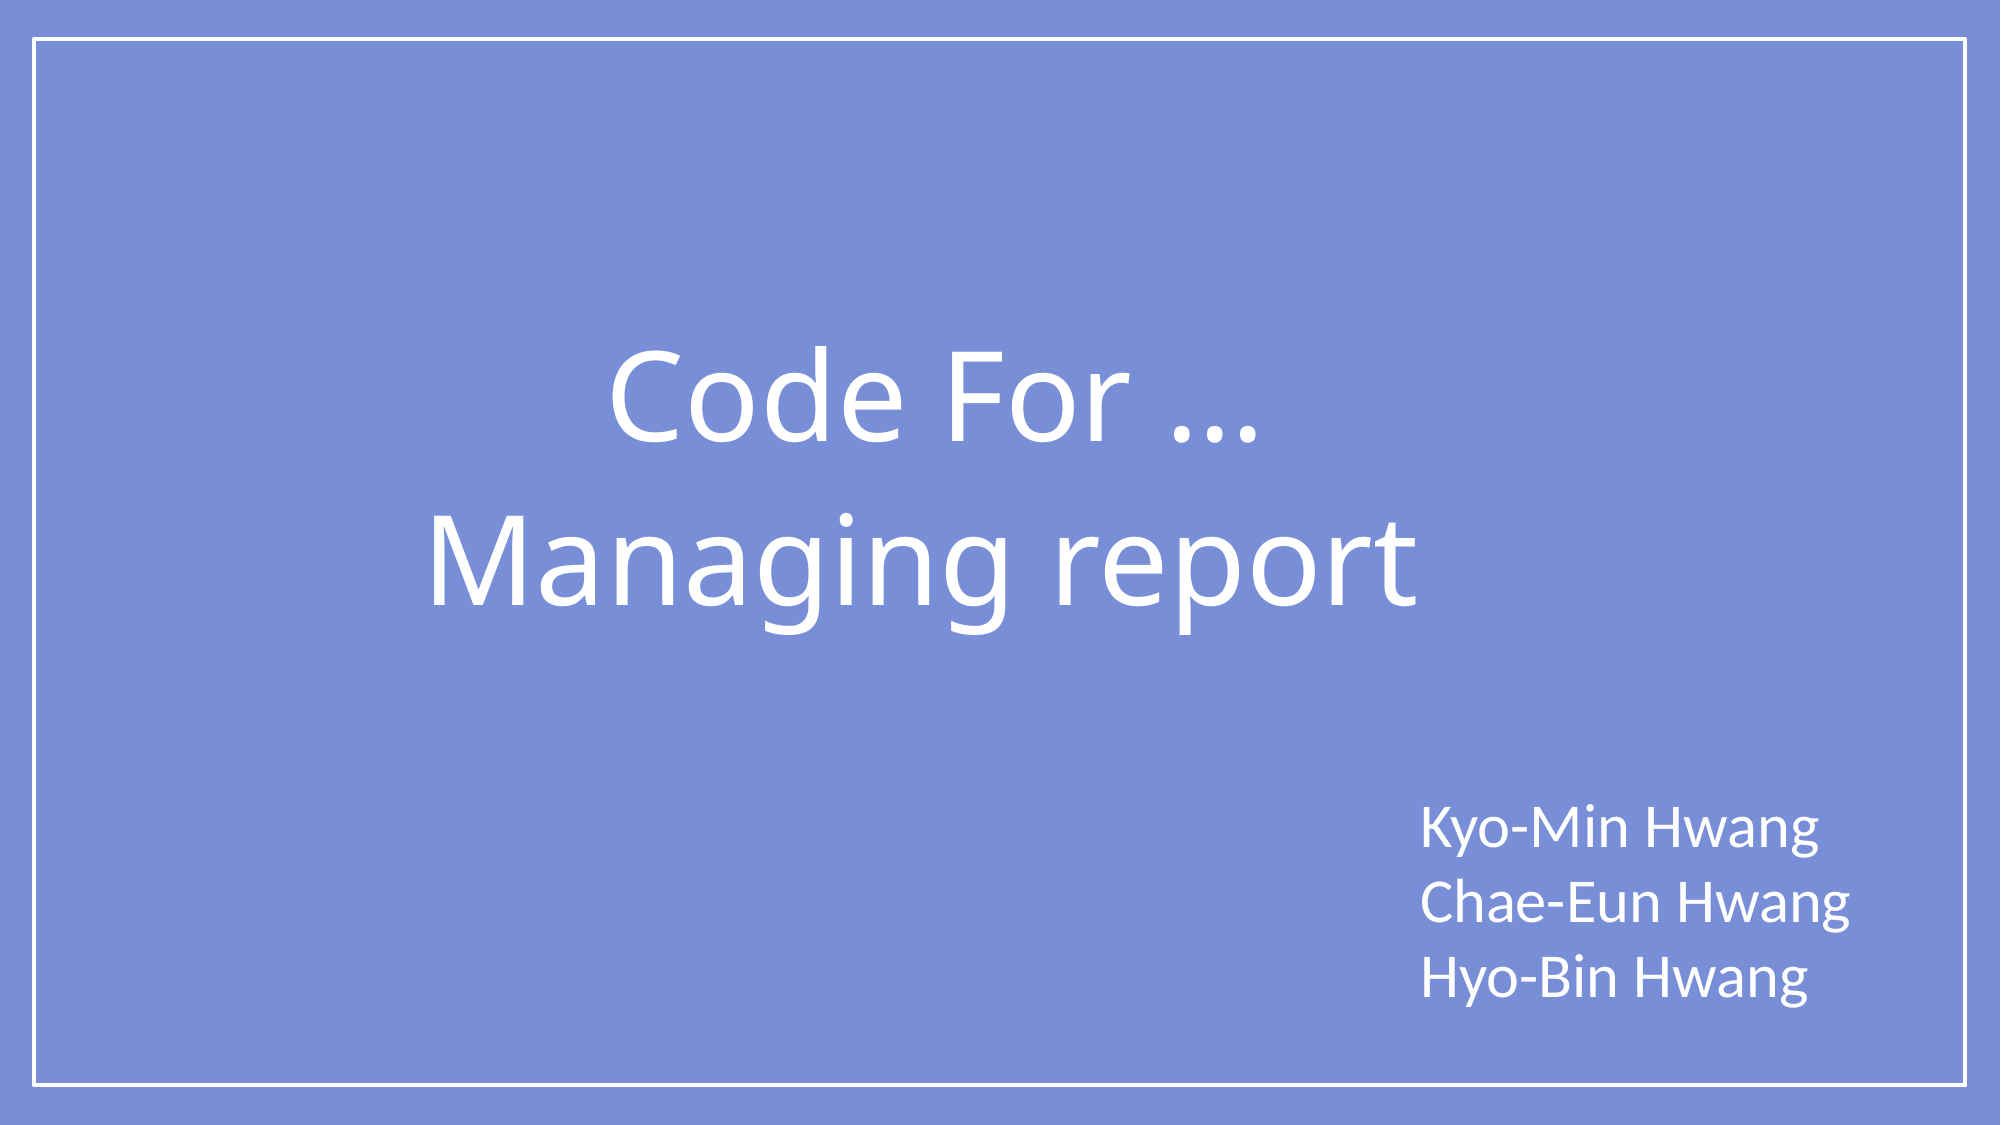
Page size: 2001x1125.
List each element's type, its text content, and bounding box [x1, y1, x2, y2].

text_box Kyo-Min Hwang Chae-Eun Hwang Hyo-Bin Hwang [1405, 732, 1916, 972]
text_box Managing report [342, 246, 1843, 638]
text_box Code For ... [590, 82, 2000, 474]
